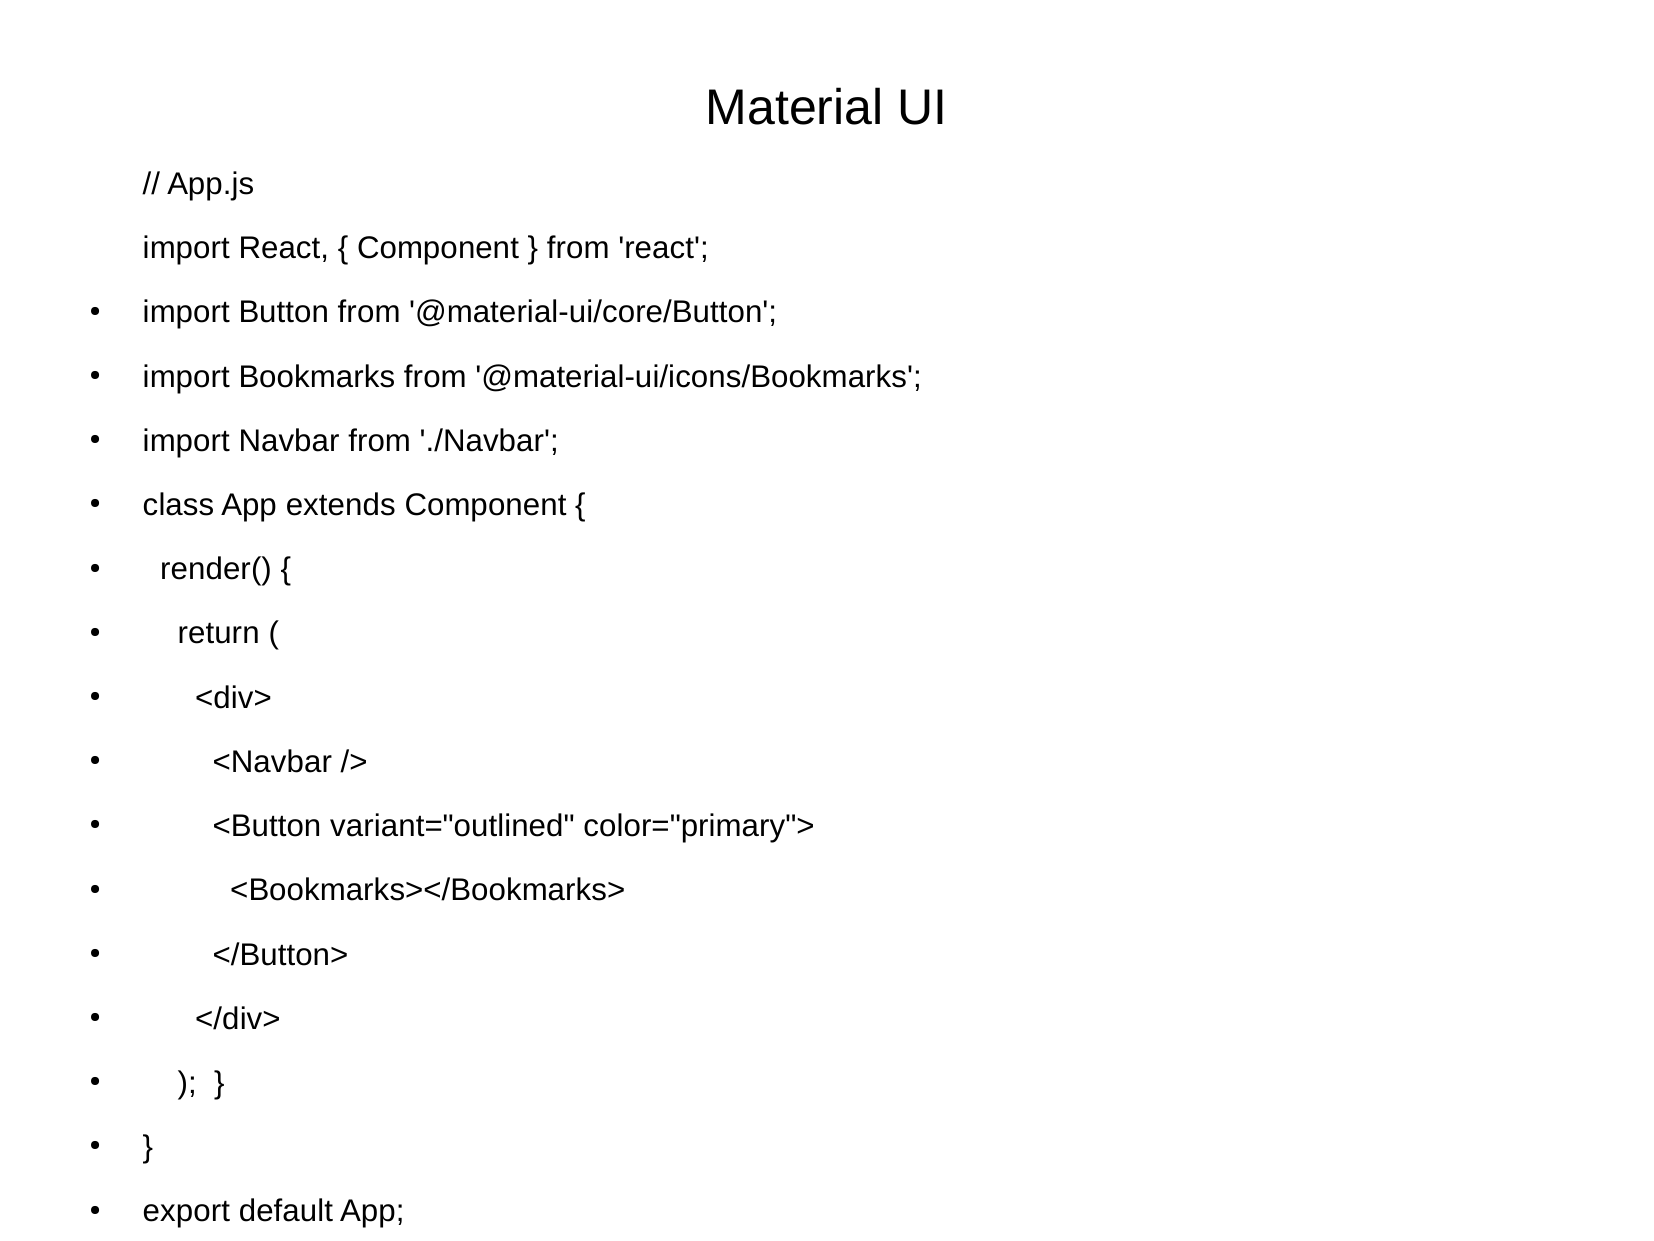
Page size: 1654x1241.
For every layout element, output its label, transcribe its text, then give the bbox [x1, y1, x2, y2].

title Material UI [82, 49, 1571, 166]
list // App.js import React, { Component } from 'react'; import Button from '@material-ui/core/Button'; import Bookmarks from '@material-ui/icons/Bookmarks'; import Navbar from './Navbar'; class App extends Component { render() { return ( <div> <Navbar /> <Button variant="outlined" color="primary"> <Bookmarks></Bookmarks> </Button> </div> ); } } export default App; [71, 166, 1561, 1229]
